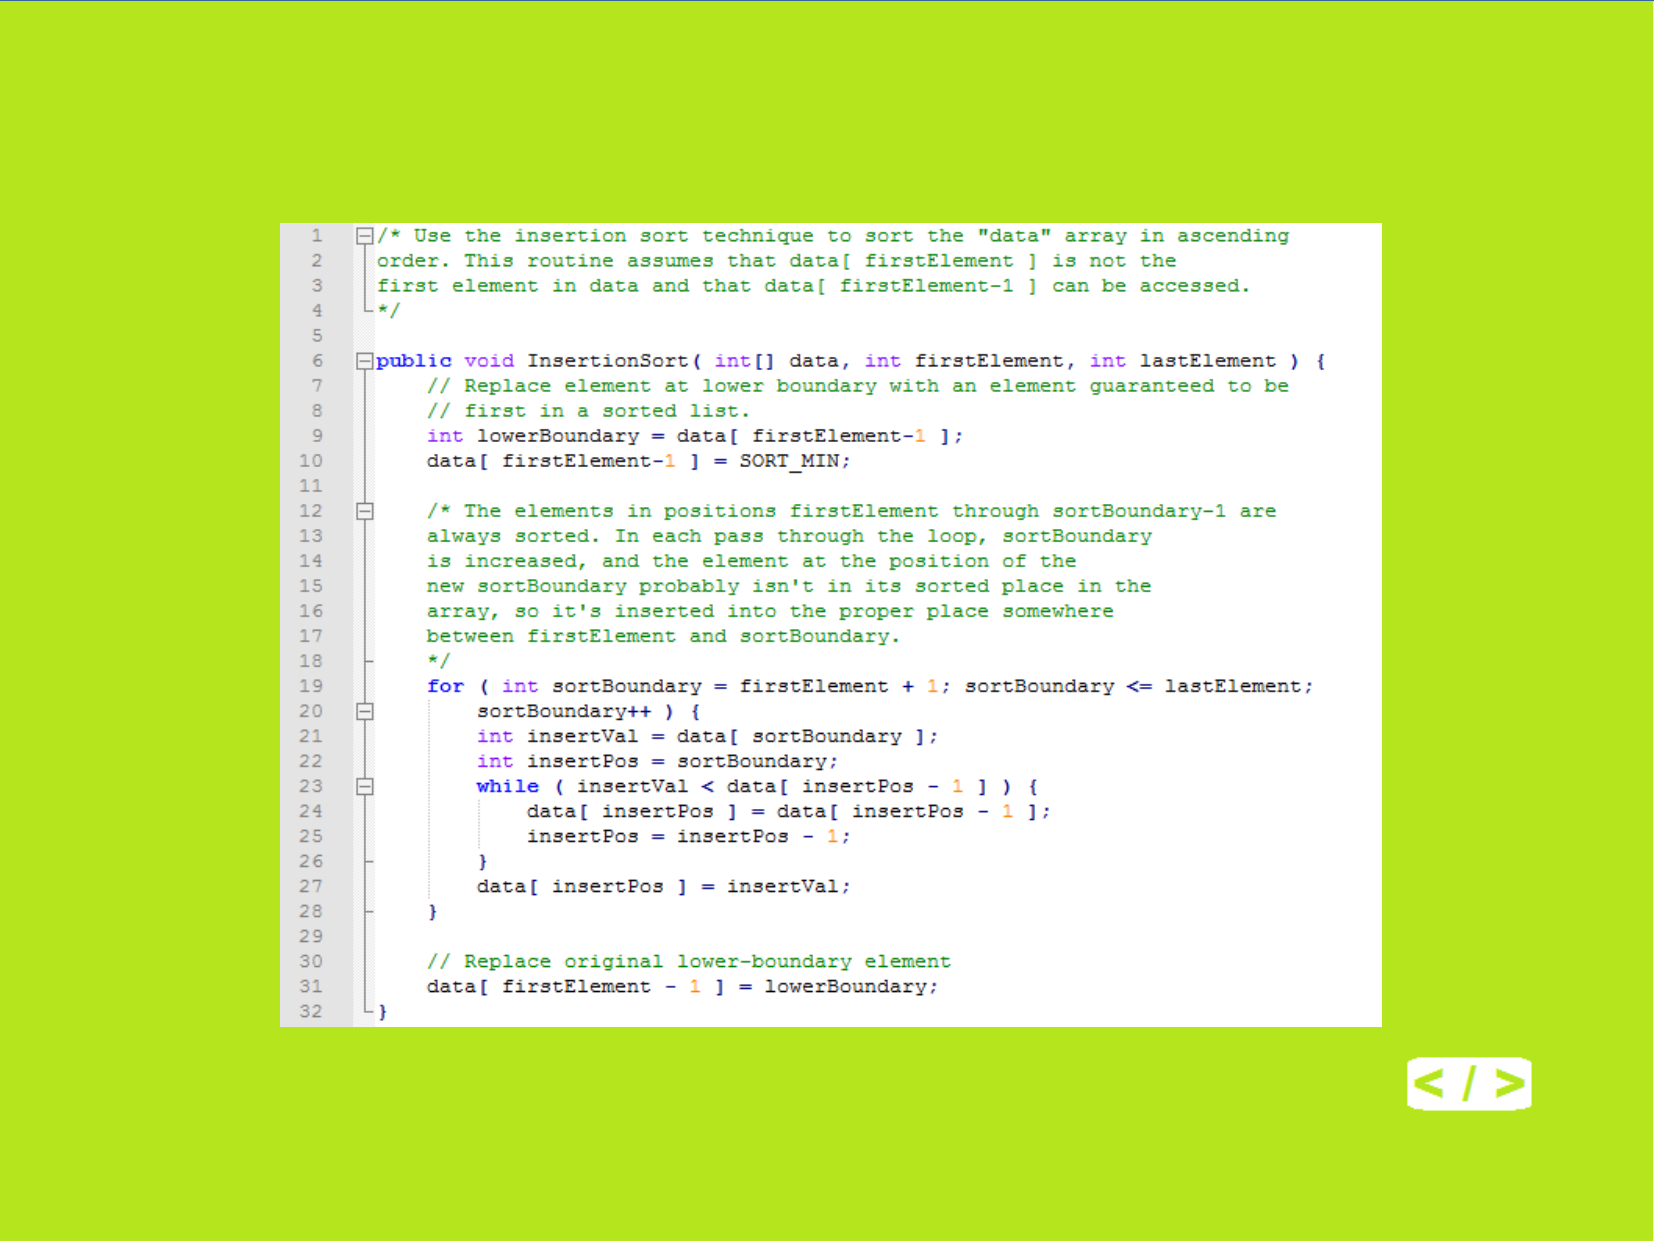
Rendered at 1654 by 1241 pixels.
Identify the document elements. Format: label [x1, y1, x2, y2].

picture [280, 223, 1382, 1027]
picture [1395, 1042, 1546, 1126]
text_box [0, 0, 1654, 1241]
